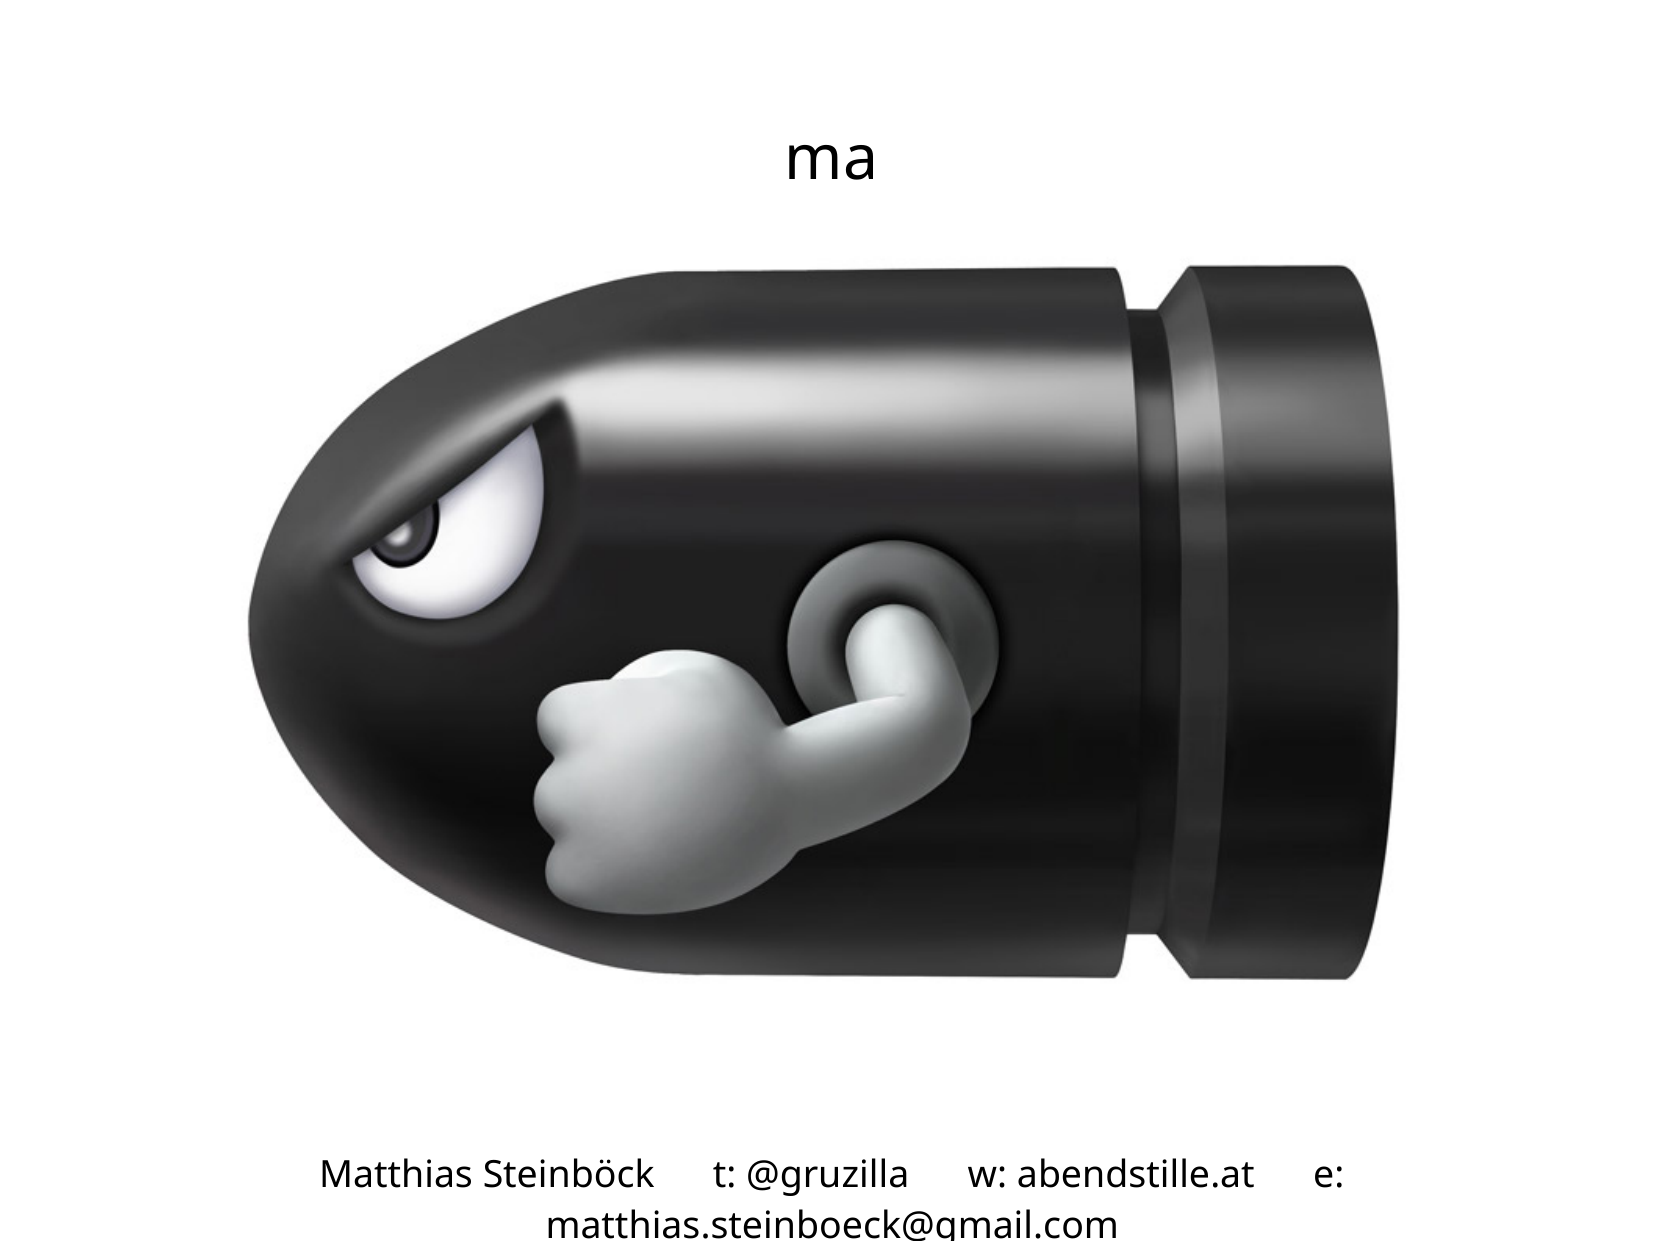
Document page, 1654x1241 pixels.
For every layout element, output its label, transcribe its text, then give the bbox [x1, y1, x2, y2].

text_box ma [769, 105, 884, 195]
picture [217, 195, 1437, 1055]
text_box Matthias Steinböck t: @gruzilla w: abendstille.at e: matthias.steinboeck@gmail.com [45, 1140, 1621, 1201]
